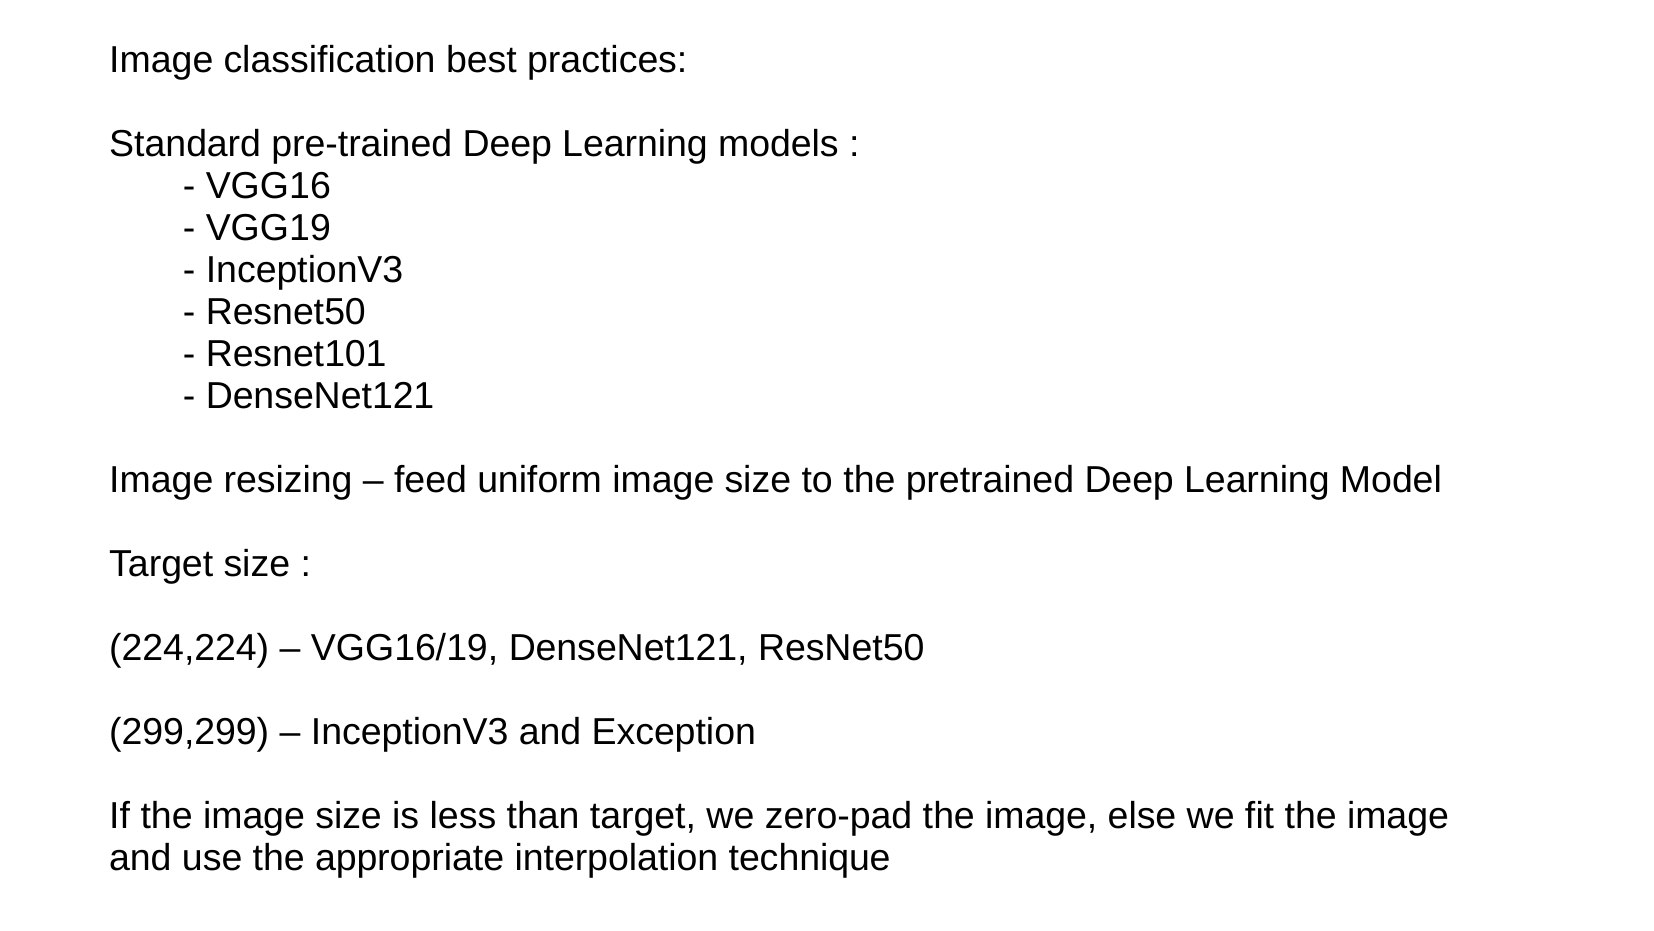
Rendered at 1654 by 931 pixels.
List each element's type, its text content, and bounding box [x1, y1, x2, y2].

text_box Image classification best practices: Standard pre-trained Deep Learning models : - VGG16 - VGG19 - InceptionV3 - Resnet50 - Resnet101 - DenseNet121 Image resizing – feed uniform image size to the pretrained Deep Learning Model Target size : (224,224) – VGG16/19, DenseNet121, ResNet50 (299,299) – InceptionV3 and Exception If the image size is less than target, we zero-pad the image, else we fit the image and use the appropriate interpolation technique [94, 31, 1465, 886]
